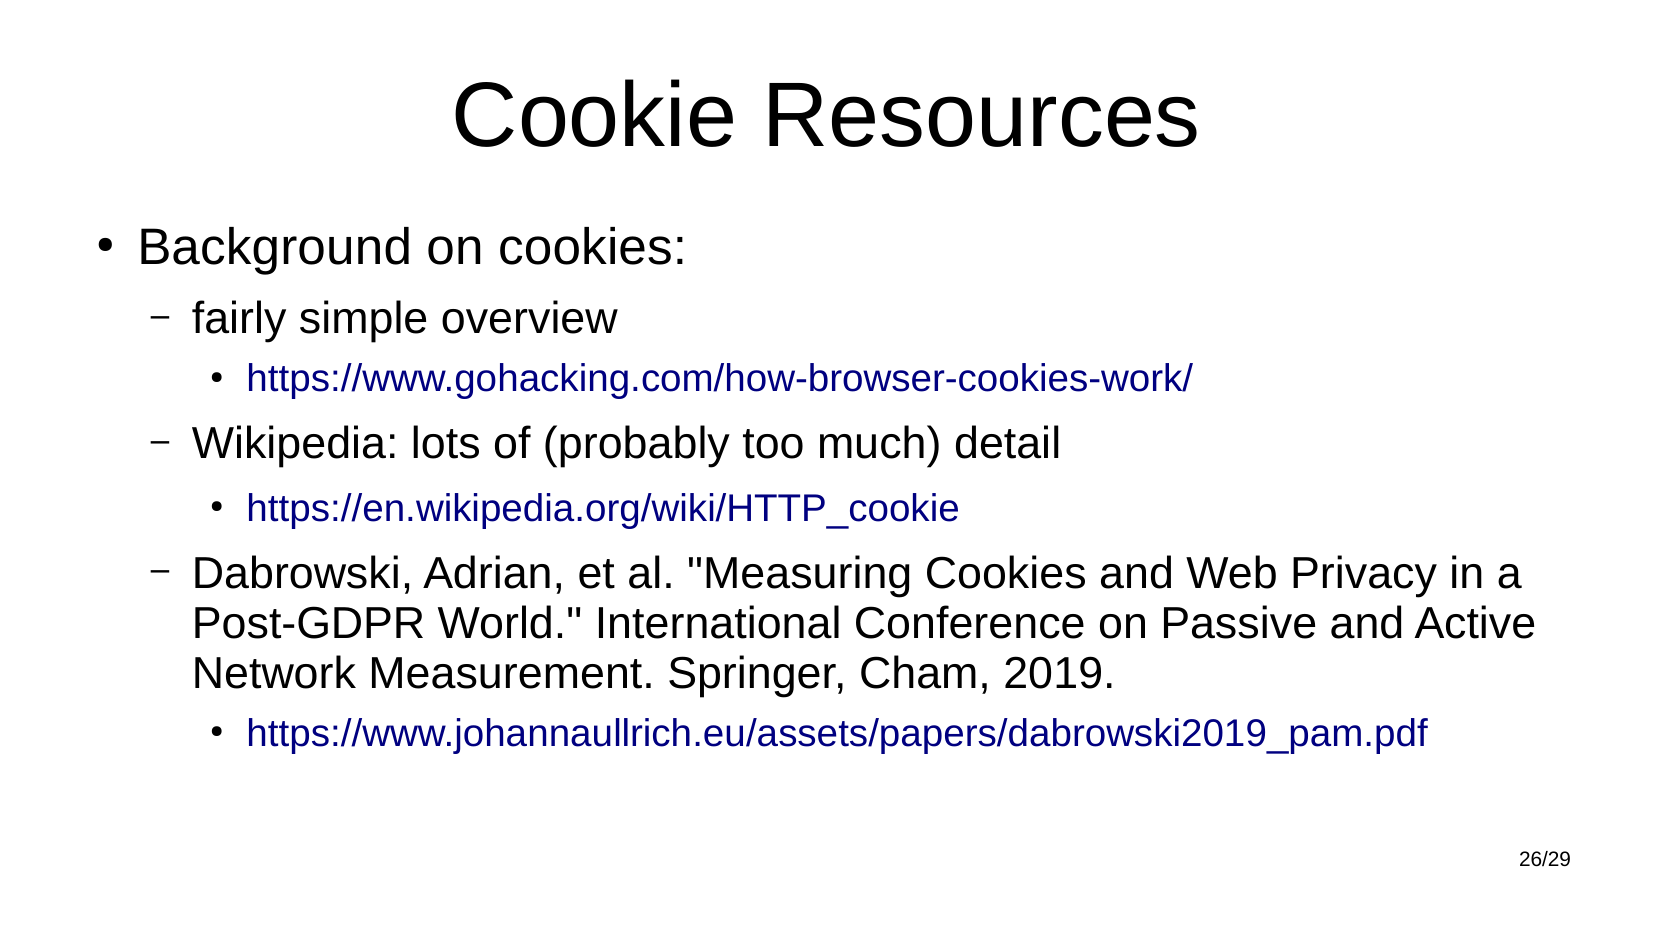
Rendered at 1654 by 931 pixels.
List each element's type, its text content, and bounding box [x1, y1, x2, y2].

title Cookie Resources [82, 37, 1571, 193]
list Background on cookies: fairly simple overview https://www.gohacking.com/how-browser-cookies-work/ Wikipedia: lots of (probably too much) detail https://en.wikipedia.org/wiki/HTTP_cookie Dabrowski, Adrian, et al. "Measuring Cookies and Web Privacy in a Post-GDPR World." International Conference on Passive and Active Network Measurement. Springer, Cham, 2019. https://www.johannaullrich.eu/assets/papers/dabrowski2019_pam.pdf [82, 217, 1571, 758]
